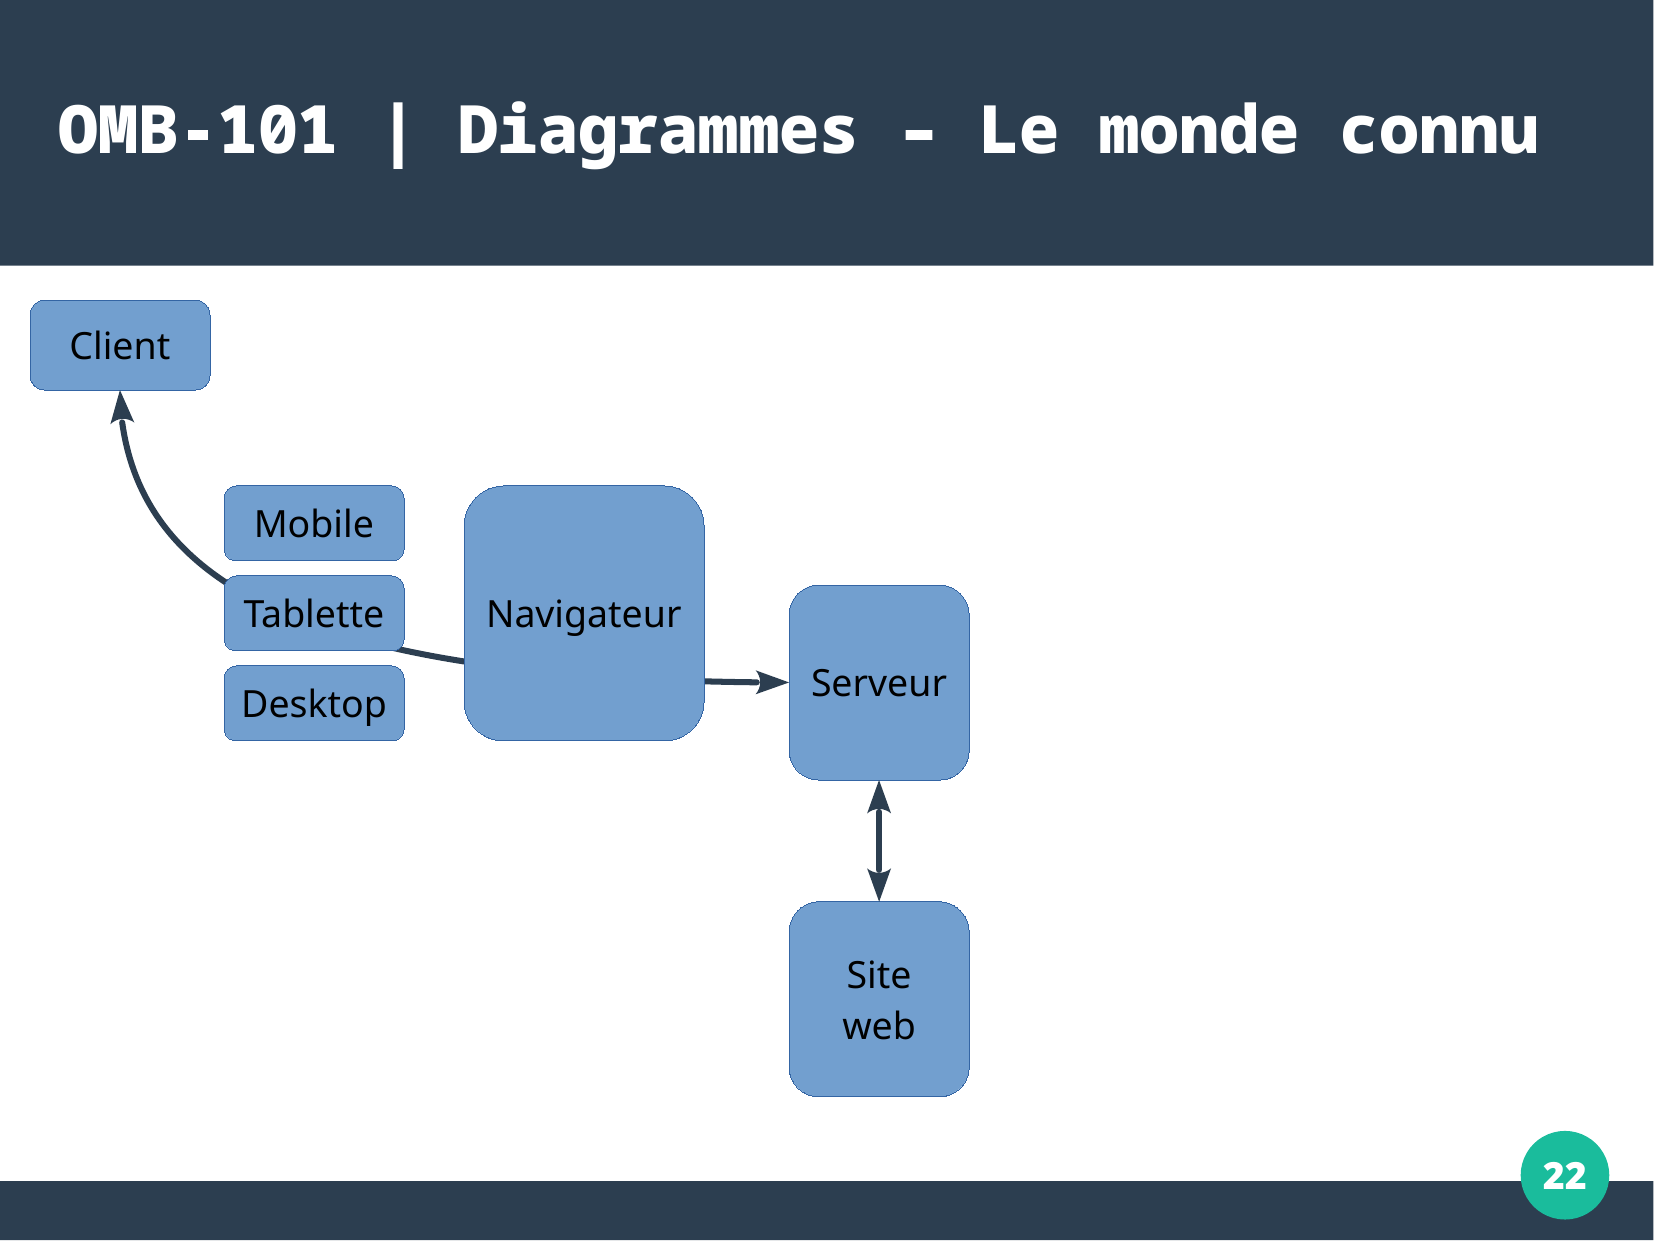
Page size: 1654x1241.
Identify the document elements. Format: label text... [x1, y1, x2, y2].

text_box Desktop [224, 665, 405, 741]
title OMB-101 | Diagrammes – Le monde connu [59, 49, 1595, 207]
text_box Client [30, 300, 211, 391]
text_box Serveur [789, 585, 970, 781]
text_box Mobile [224, 485, 405, 561]
text_box Tablette [224, 575, 405, 651]
text_box Site web [789, 901, 970, 1097]
text_box Navigateur [464, 485, 705, 741]
